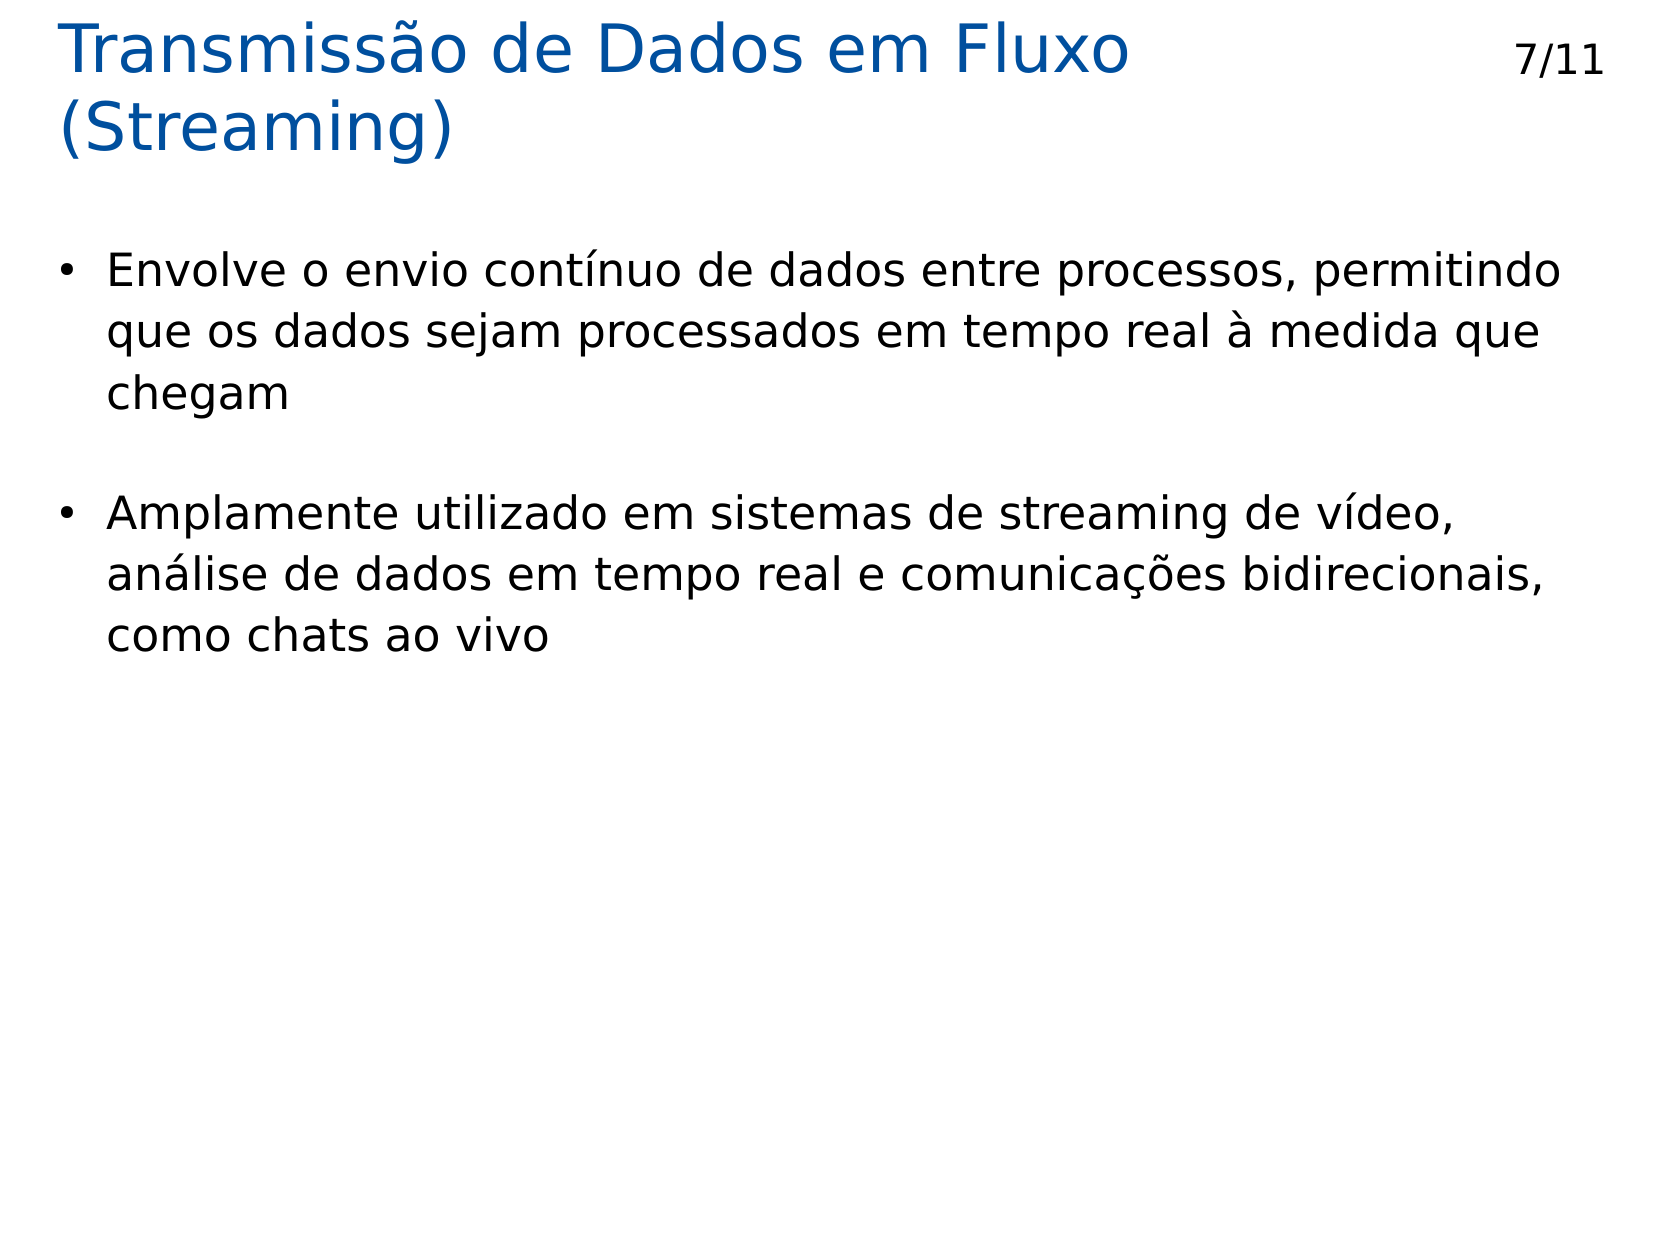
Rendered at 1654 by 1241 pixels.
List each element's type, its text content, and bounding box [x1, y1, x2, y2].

list Envolve o envio contínuo de dados entre processos, permitindo que os dados sejam processados em tempo real à medida que chegam Amplamente utilizado em sistemas de streaming de vídeo, análise de dados em tempo real e comunicações bidirecionais, como chats ao vivo [59, 236, 1595, 1211]
title Transmissão de Dados em Fluxo (Streaming) [59, 10, 1506, 167]
